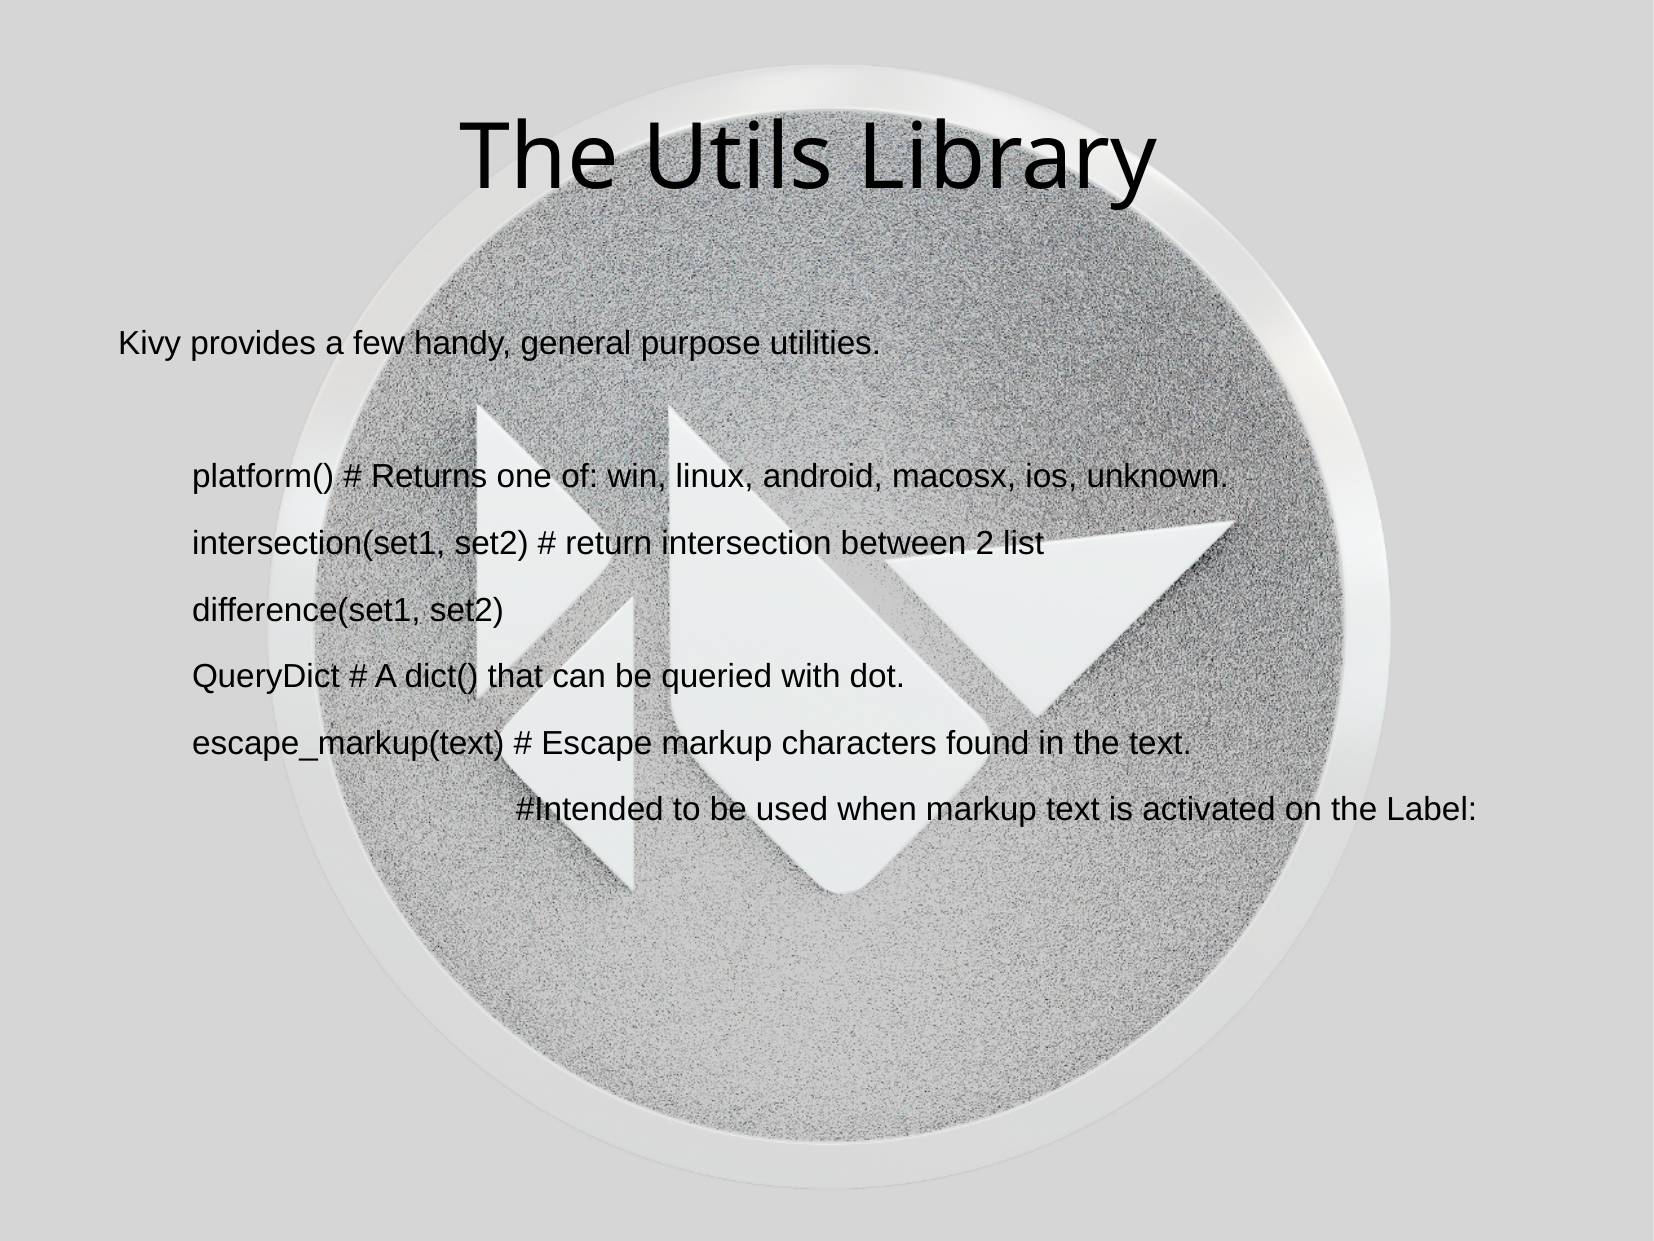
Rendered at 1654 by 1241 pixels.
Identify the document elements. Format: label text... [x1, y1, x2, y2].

picture [0, 0, 1654, 1241]
list Kivy provides a few handy, general purpose utilities. platform() # Returns one of: win, linux, android, macosx, ios, unknown. intersection(set1, set2) # return intersection between 2 list difference(set1, set2) QueryDict # A dict() that can be queried with dot. escape_markup(text) # Escape markup characters found in the text. #Intended to be used when markup text is activated on the Label: [118, 324, 1506, 897]
title The Utils Library [82, 49, 1536, 257]
